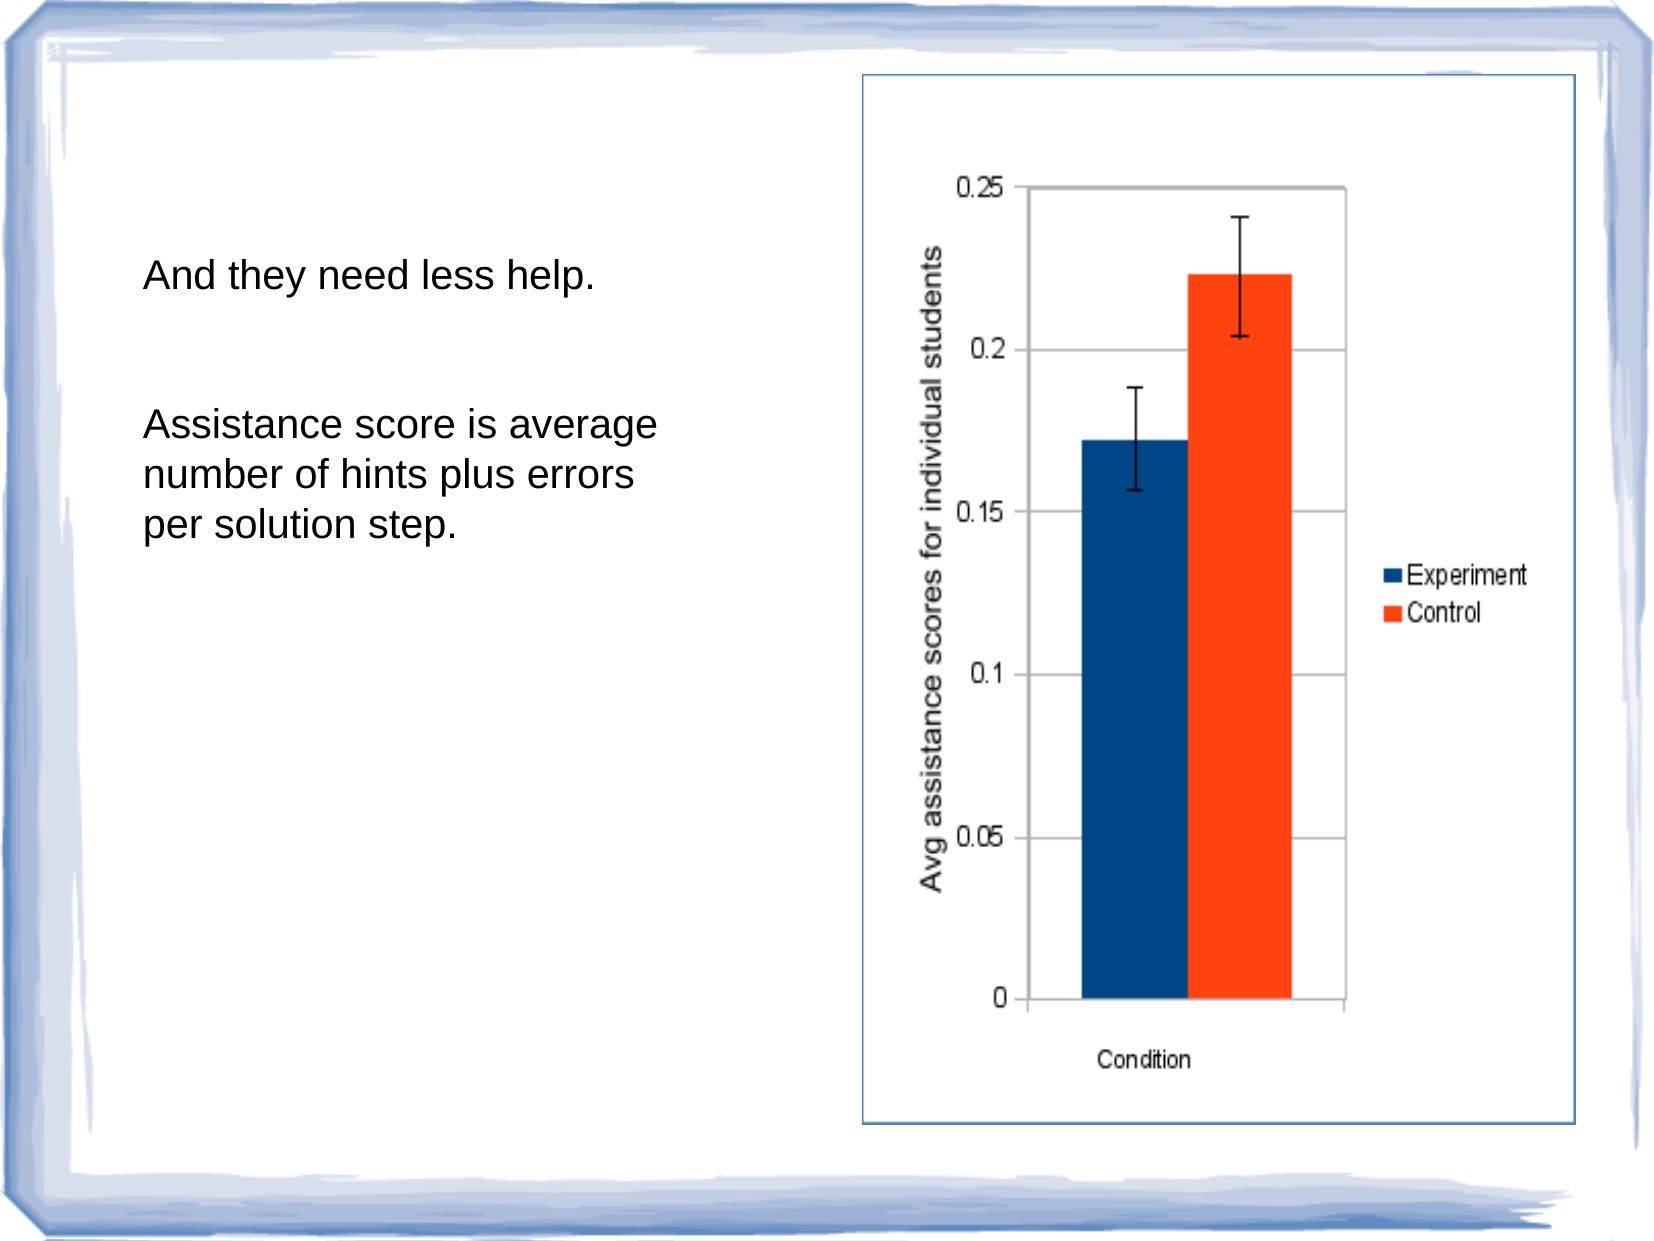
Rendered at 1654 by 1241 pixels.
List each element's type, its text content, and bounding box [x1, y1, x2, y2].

text_box And they need less help. Assistance score is average number of hints plus errors per solution step. [128, 240, 713, 555]
picture [0, 0, 1654, 1241]
